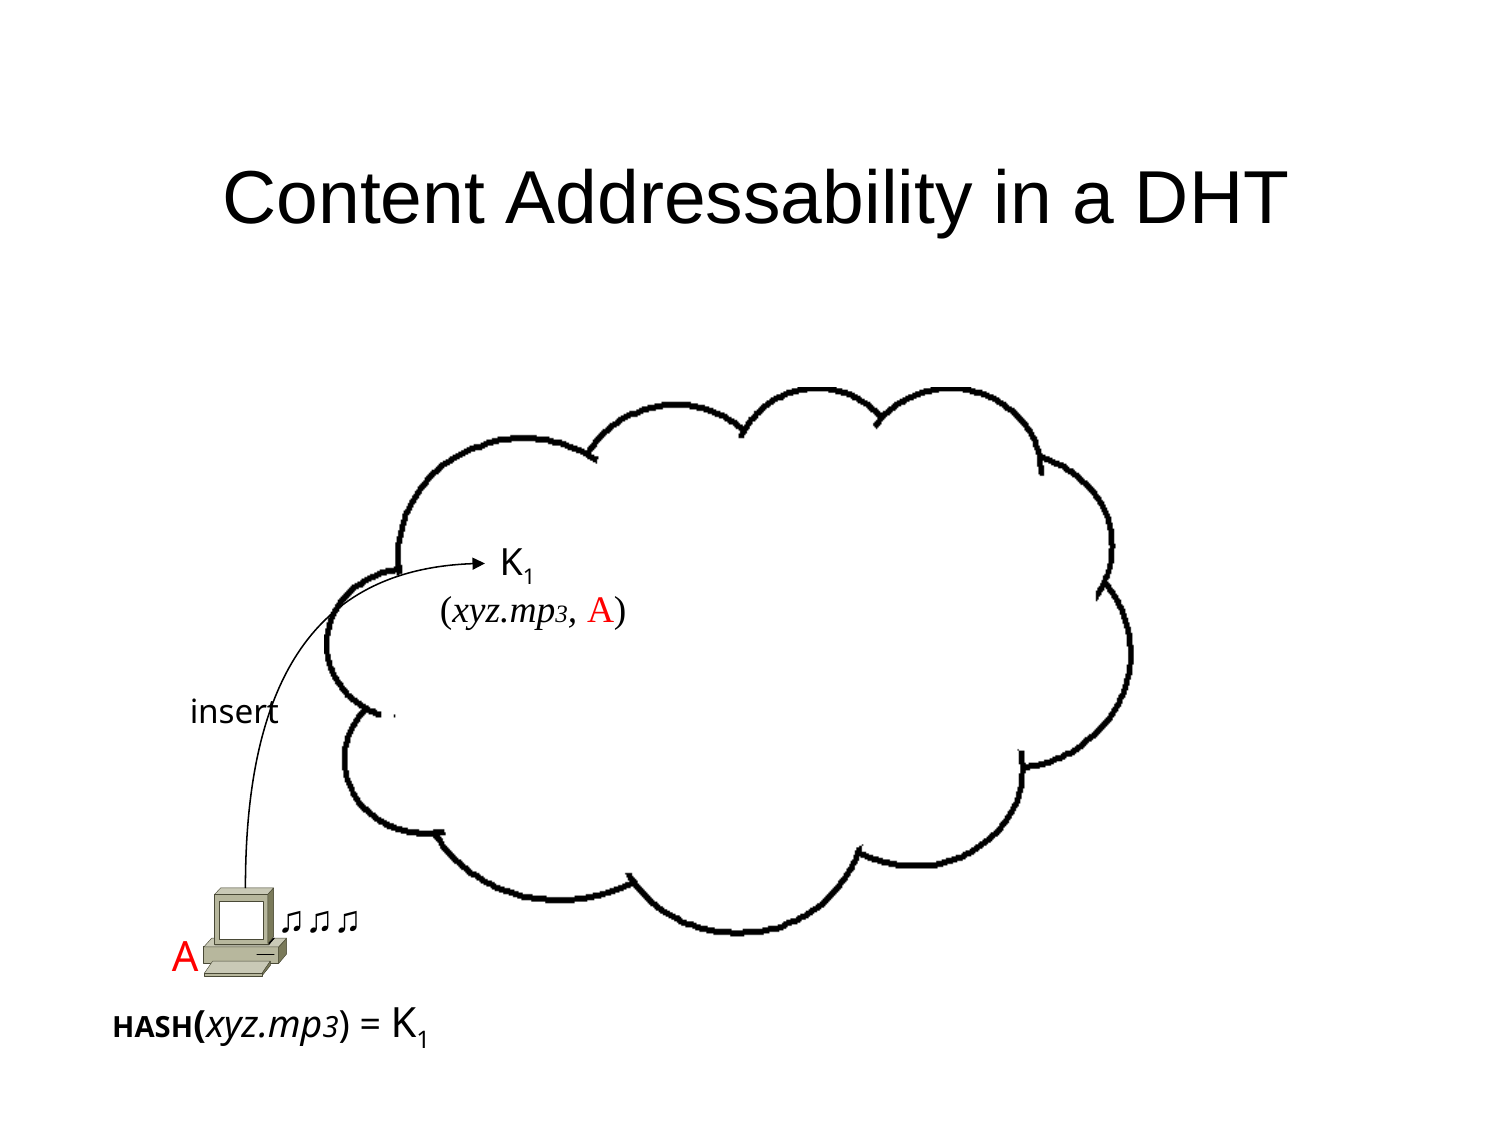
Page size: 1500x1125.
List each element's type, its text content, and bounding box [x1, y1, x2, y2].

text_box HASH(xyz.mp3) = K1 [97, 988, 446, 1061]
text_box (xyz.mp3, A) [424, 577, 642, 638]
text_box A [157, 922, 214, 988]
title Content Addressability in a DHT [62, 99, 1450, 288]
text_box insert [174, 682, 295, 738]
picture [203, 887, 288, 977]
text_box K1 [484, 530, 551, 597]
text_box ♫♫♫ [262, 887, 377, 948]
chart [324, 387, 1176, 988]
